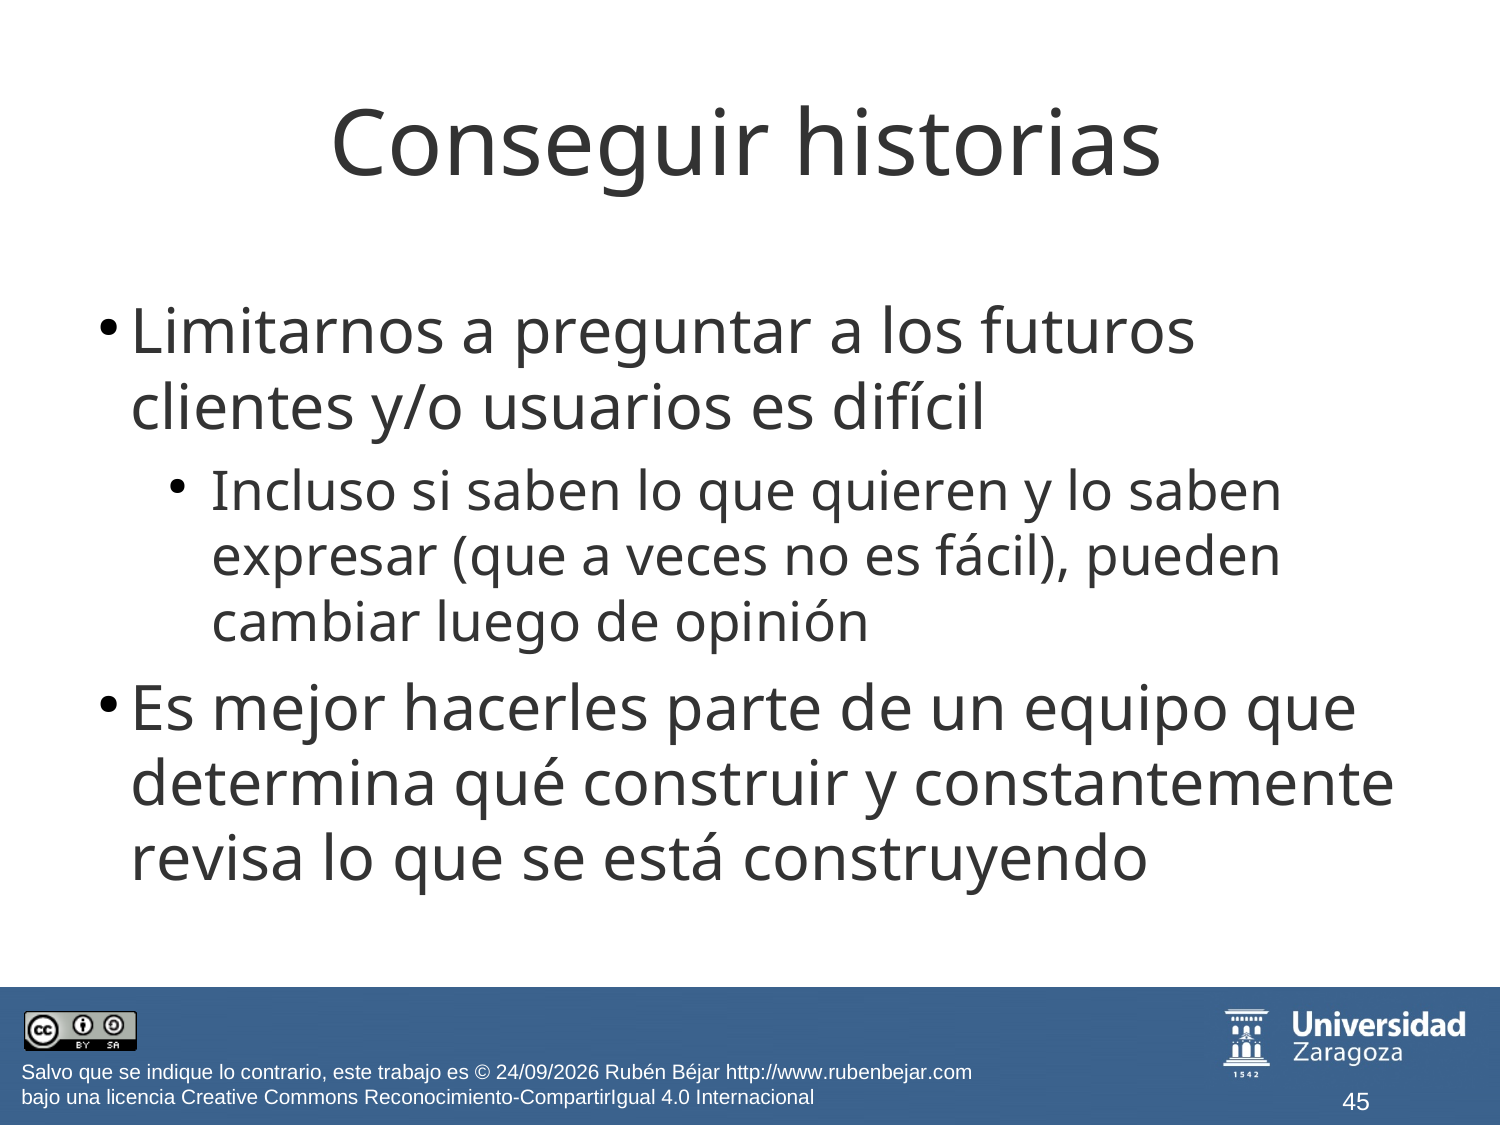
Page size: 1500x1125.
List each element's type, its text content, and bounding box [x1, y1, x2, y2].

picture [0, 987, 1500, 1125]
title Conseguir historias [74, 21, 1420, 257]
list Limitarnos a preguntar a los futuros clientes y/o usuarios es difícil Incluso si saben lo que quieren y lo saben expresar (que a veces no es fácil), pueden cambiar luego de opinión Es mejor hacerles parte de un equipo que determina qué construir y constantemente revisa lo que se está construyendo [82, 283, 1418, 957]
